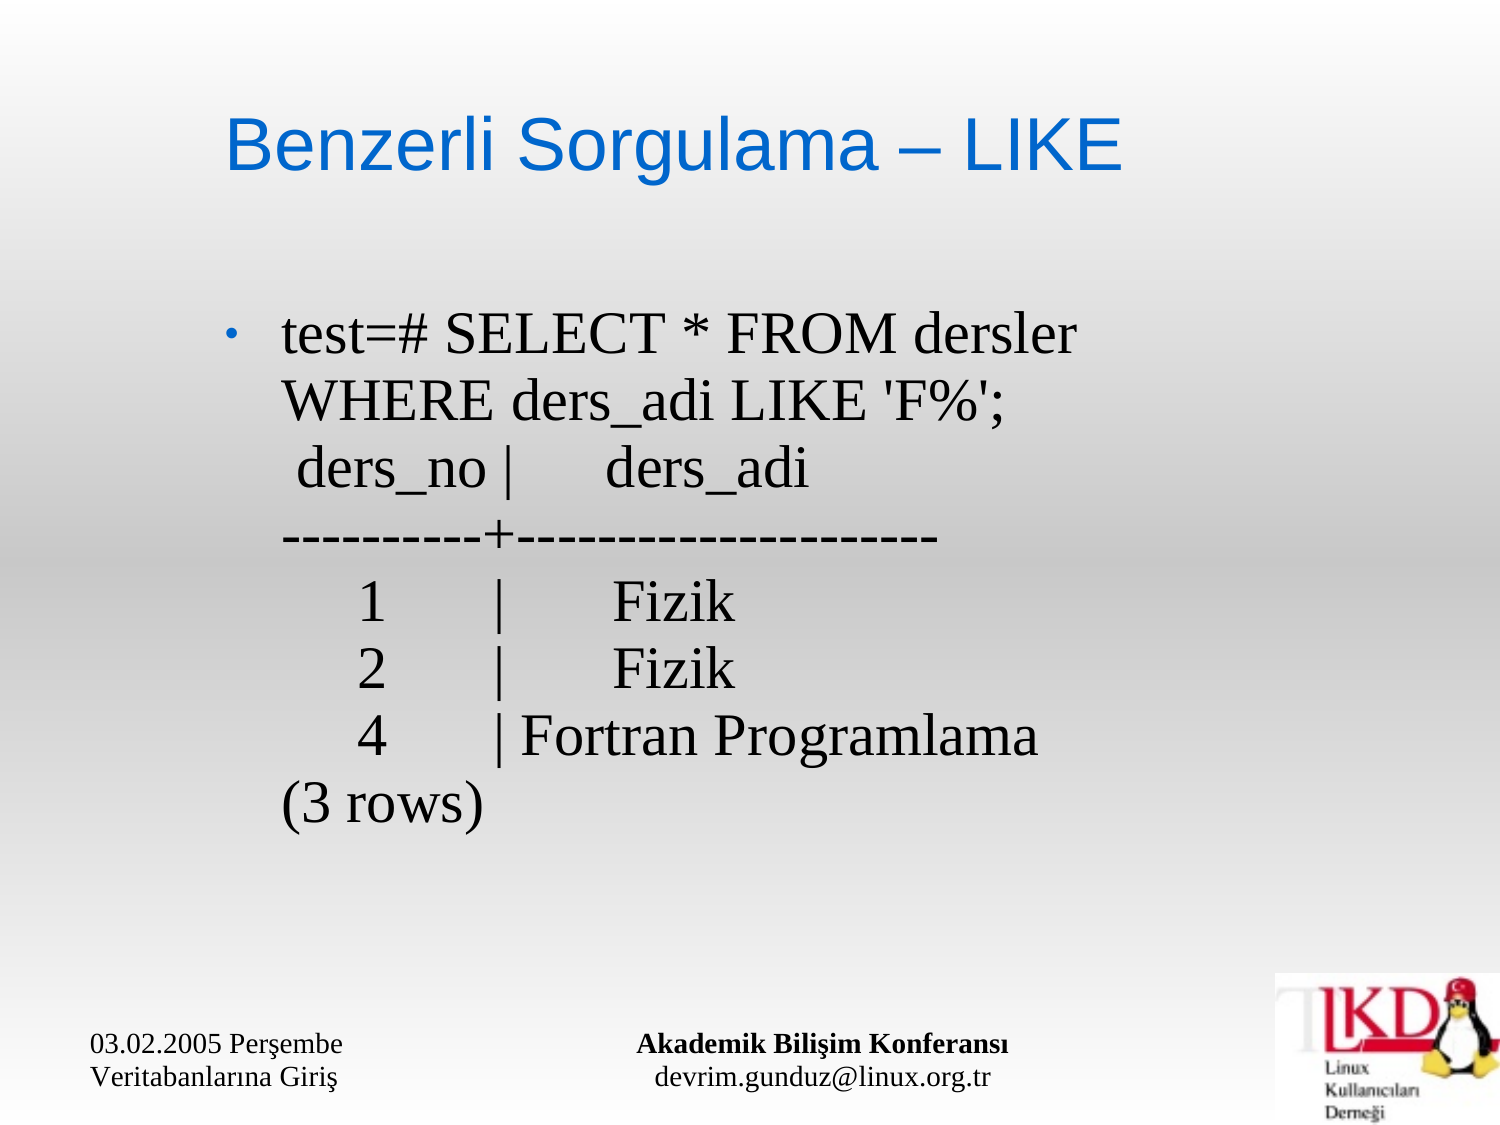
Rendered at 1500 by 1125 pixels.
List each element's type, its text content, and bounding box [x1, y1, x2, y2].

title Benzerli Sorgulama – LIKE [224, 49, 1425, 238]
list test=# SELECT * FROM dersler WHERE ders_adi LIKE 'F%'; ders_no | ders_adi ----------+--------------------- 1 | Fizik 2 | Fizik 4 | Fortran Programlama (3 rows) [224, 299, 1425, 975]
picture [1275, 973, 1500, 1125]
